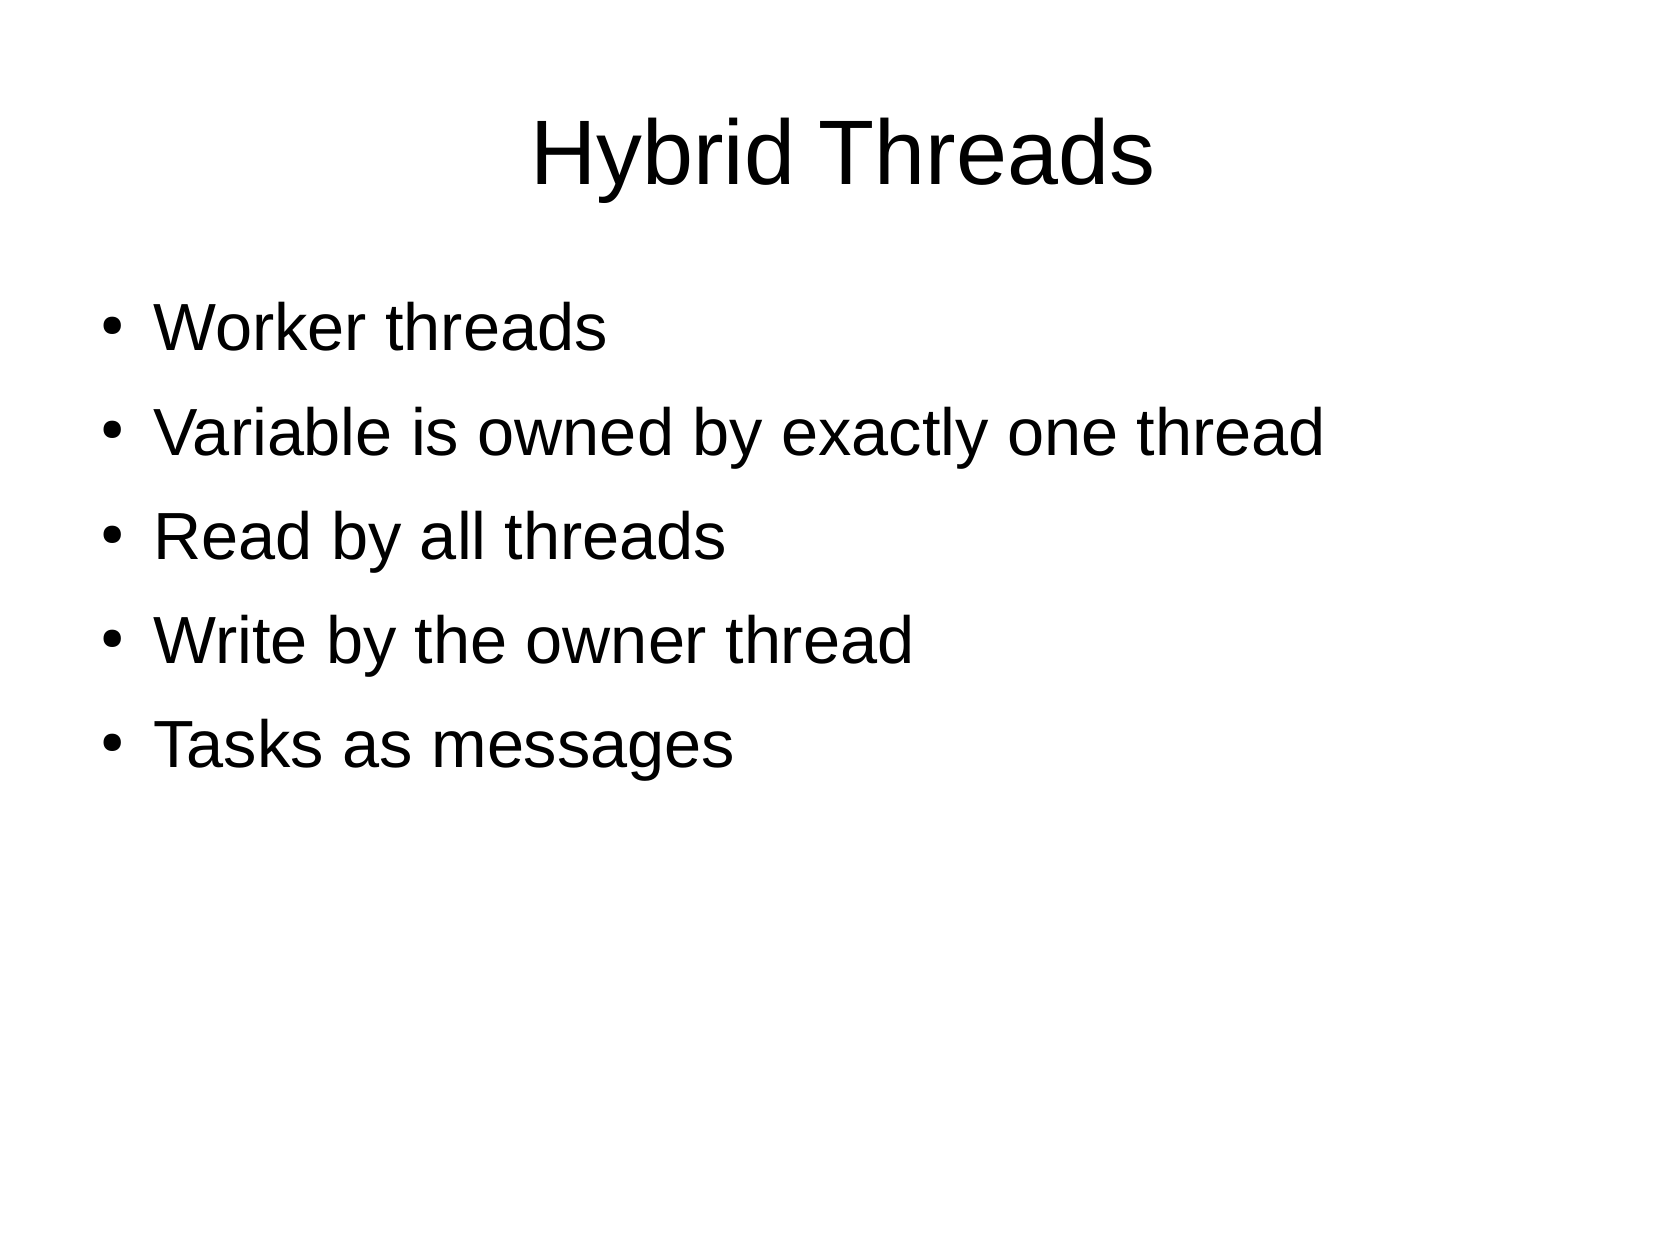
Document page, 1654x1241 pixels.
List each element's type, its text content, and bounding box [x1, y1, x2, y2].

title Hybrid Threads [82, 49, 1571, 257]
list Worker threads Variable is owned by exactly one thread Read by all threads Write by the owner thread Tasks as messages [82, 290, 1571, 1109]
